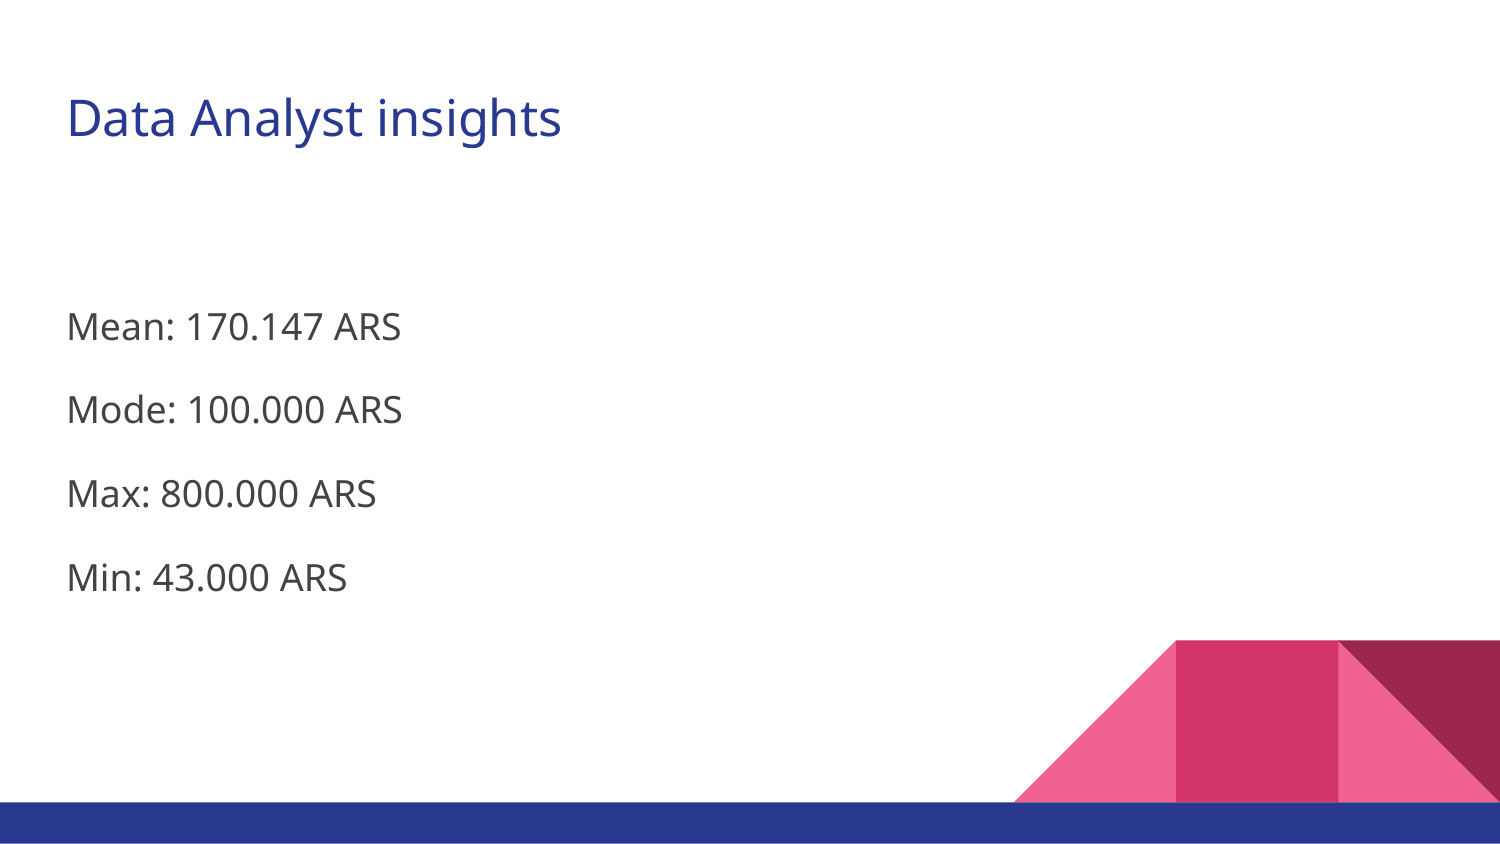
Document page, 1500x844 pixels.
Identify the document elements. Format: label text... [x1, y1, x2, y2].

title Data Analyst insights [51, 67, 1449, 167]
list Mean: 170.147 ARS Mode: 100.000 ARS Max: 800.000 ARS Min: 43.000 ARS [51, 201, 1449, 750]
